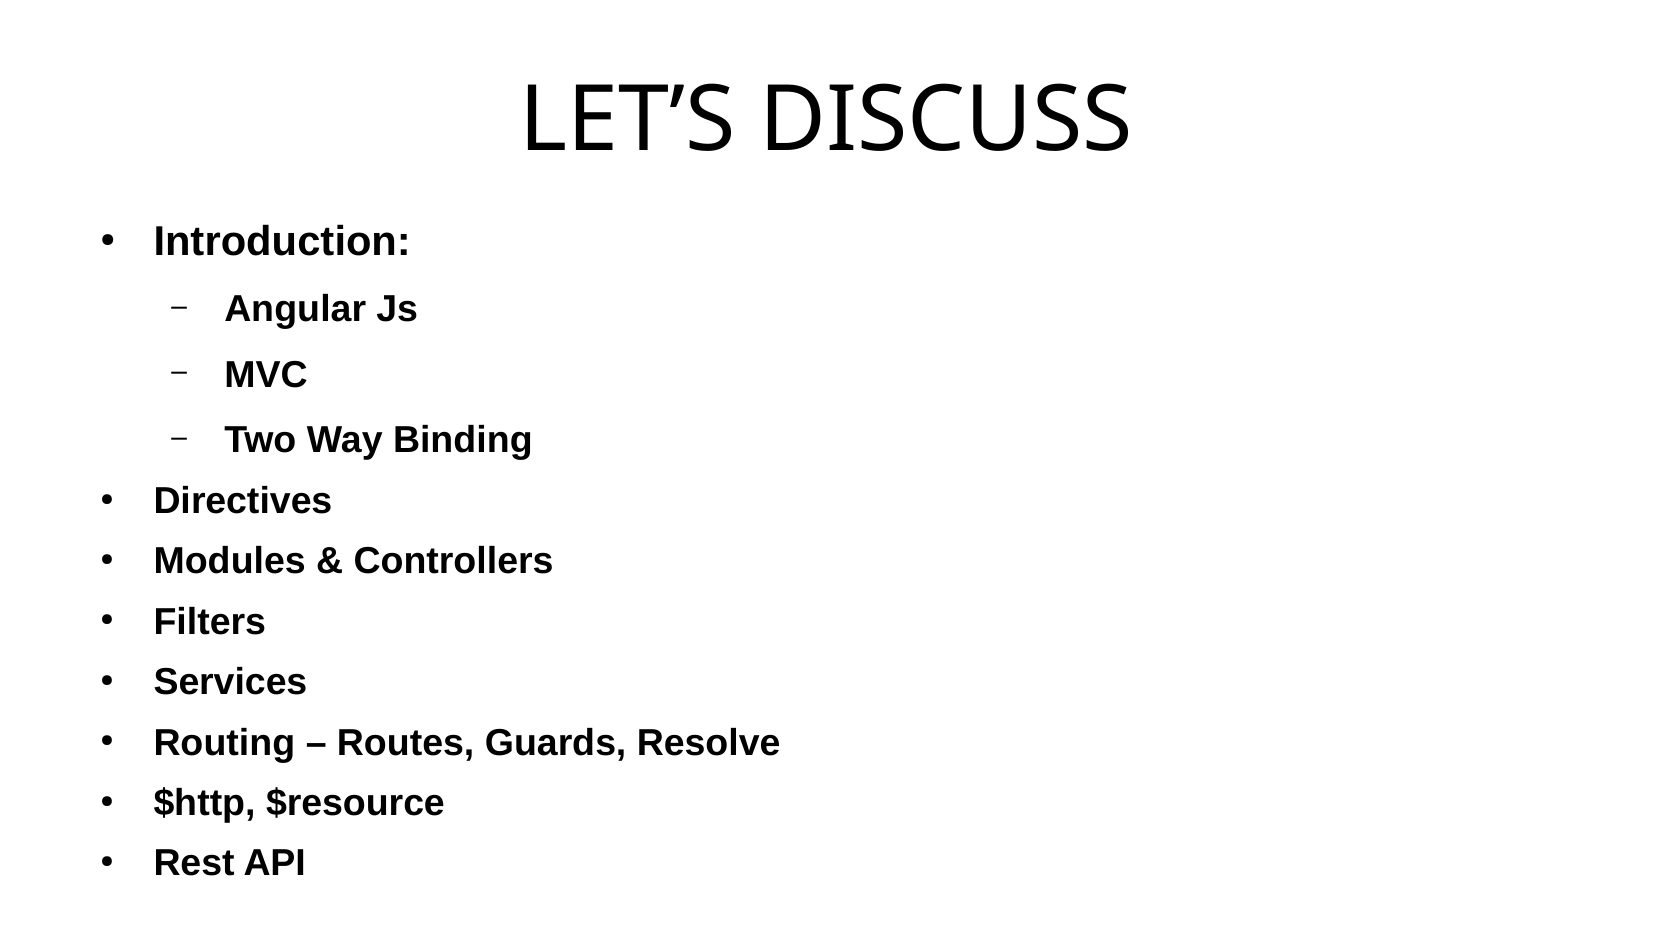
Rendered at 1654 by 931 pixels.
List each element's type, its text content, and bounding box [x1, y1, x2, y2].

title LET’S DISCUSS [82, 37, 1571, 193]
list Introduction: Angular Js MVC Two Way Binding Directives Modules & Controllers Filters Services Routing – Routes, Guards, Resolve $http, $resource Rest API [82, 217, 1571, 901]
